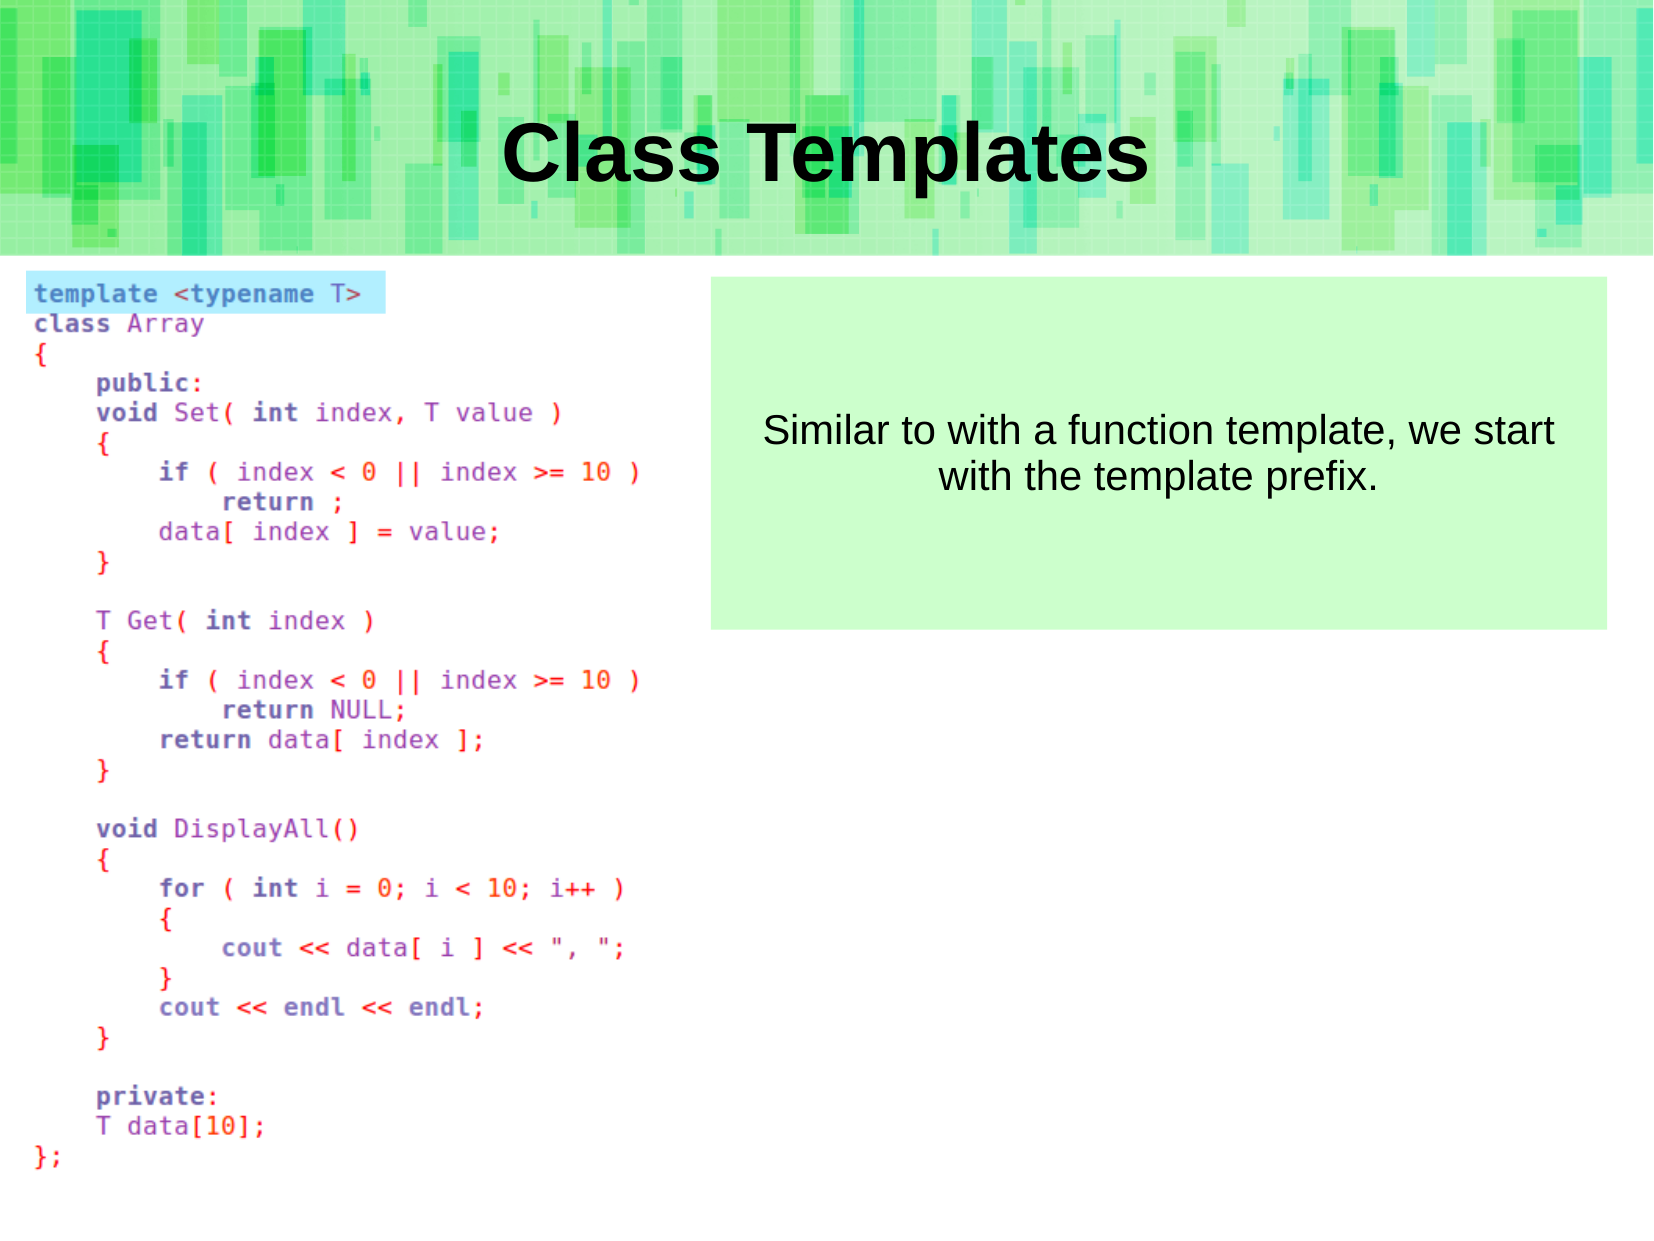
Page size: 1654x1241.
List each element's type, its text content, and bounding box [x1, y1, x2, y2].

picture [0, 0, 1654, 1241]
text_box [26, 270, 386, 314]
text_box Similar to with a function template, we start with the template prefix. [710, 276, 1608, 630]
title Class Templates [82, 49, 1571, 257]
